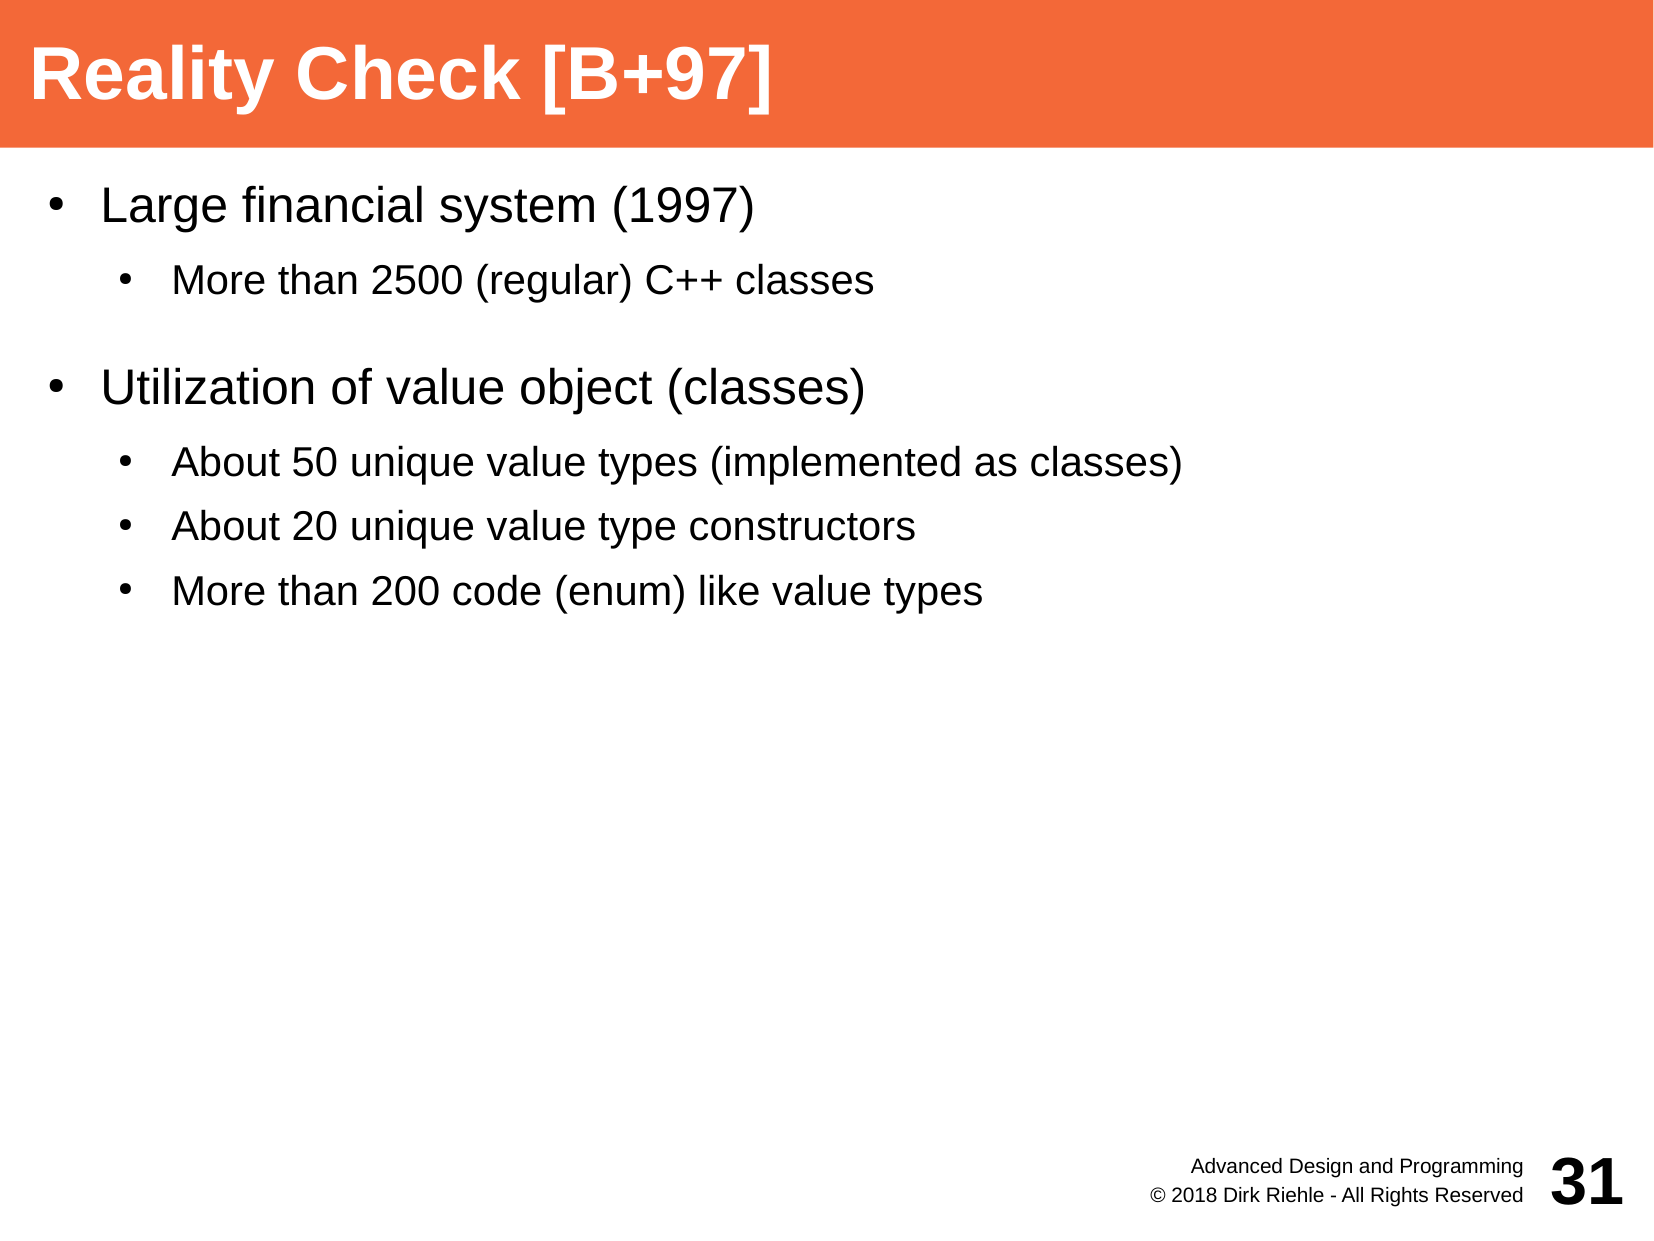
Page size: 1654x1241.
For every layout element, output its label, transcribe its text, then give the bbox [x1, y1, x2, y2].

title Reality Check [B+97] [0, 0, 1654, 148]
list Large financial system (1997) More than 2500 (regular) C++ classes Utilization of value object (classes) About 50 unique value types (implemented as classes) About 20 unique value type constructors More than 200 code (enum) like value types [29, 177, 1625, 1063]
